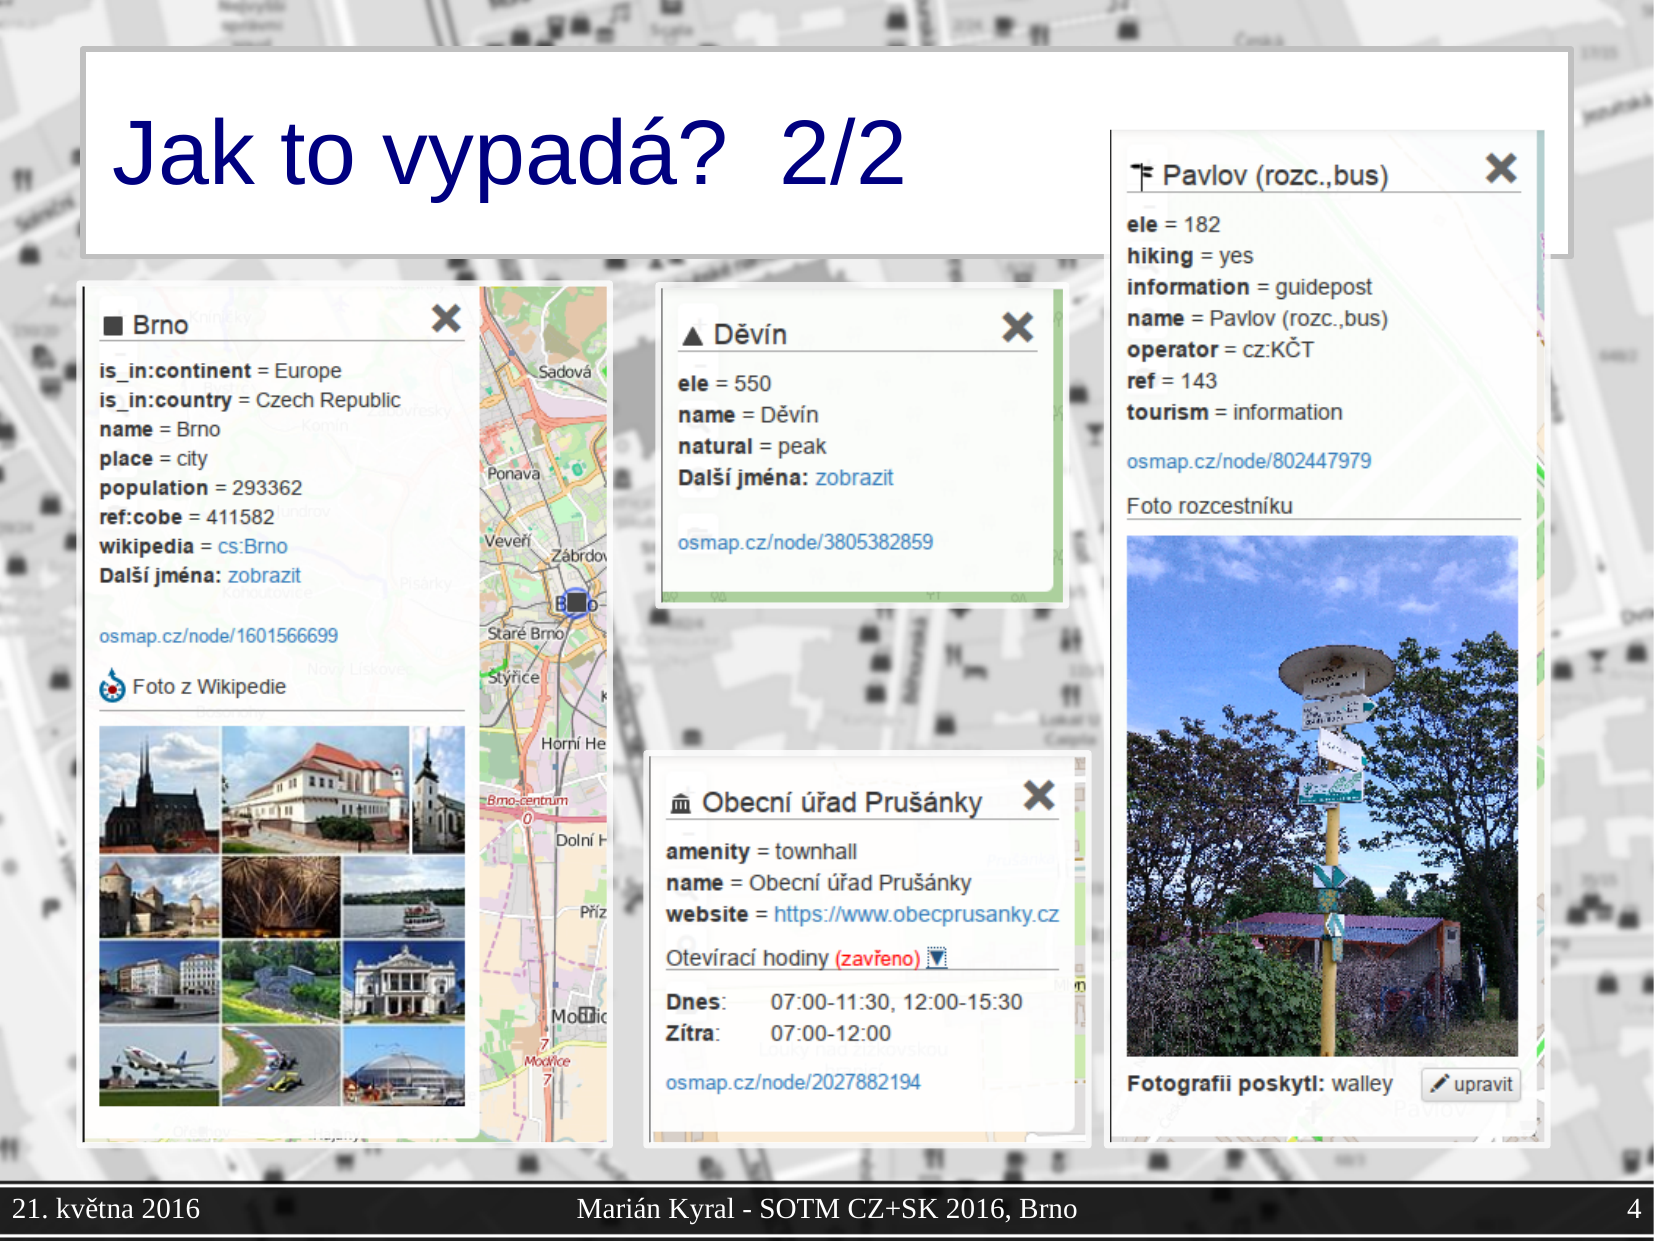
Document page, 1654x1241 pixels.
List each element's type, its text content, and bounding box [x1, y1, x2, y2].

title Jak to vypadá? 2/2 [82, 49, 1571, 257]
picture [0, 0, 1654, 1241]
